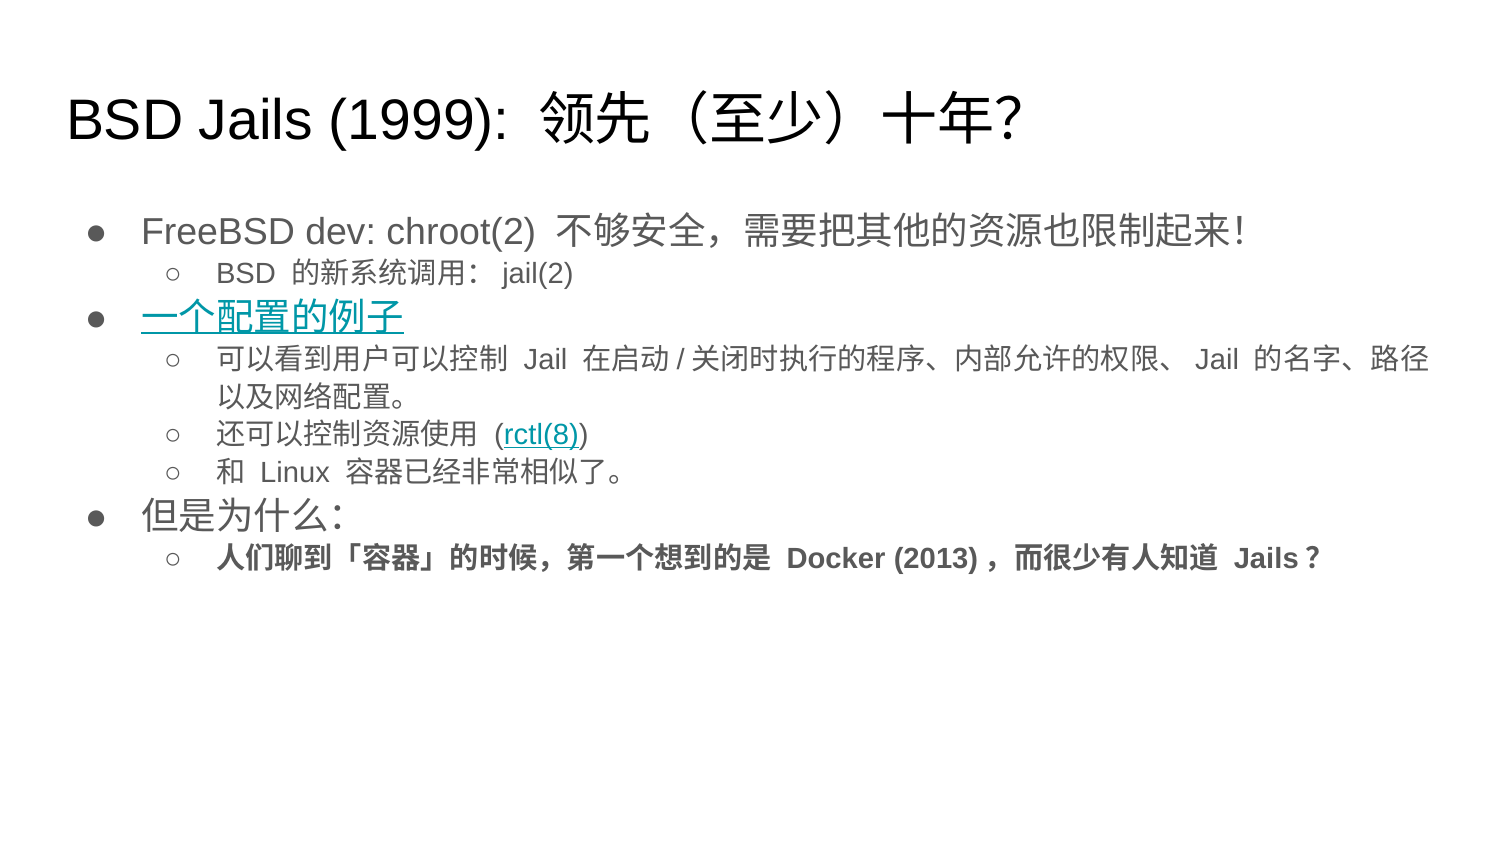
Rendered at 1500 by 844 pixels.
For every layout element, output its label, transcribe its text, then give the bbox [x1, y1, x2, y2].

title BSD Jails (1999): 领先（至少）十年？ [51, 72, 1449, 167]
list FreeBSD dev: chroot(2) 不够安全，需要把其他的资源也限制起来！ BSD 的新系统调用：jail(2) 一个配置的例子 可以看到用户可以控制 Jail 在启动/关闭时执行的程序、内部允许的权限、Jail 的名字、路径以及网络配置。 还可以控制资源使用 (rctl(8)) 和 Linux 容器已经非常相似了。 但是为什么： 人们聊到「容器」的时候，第一个想到的是 Docker (2013)，而很少有人知道 Jails？ [51, 189, 1449, 750]
